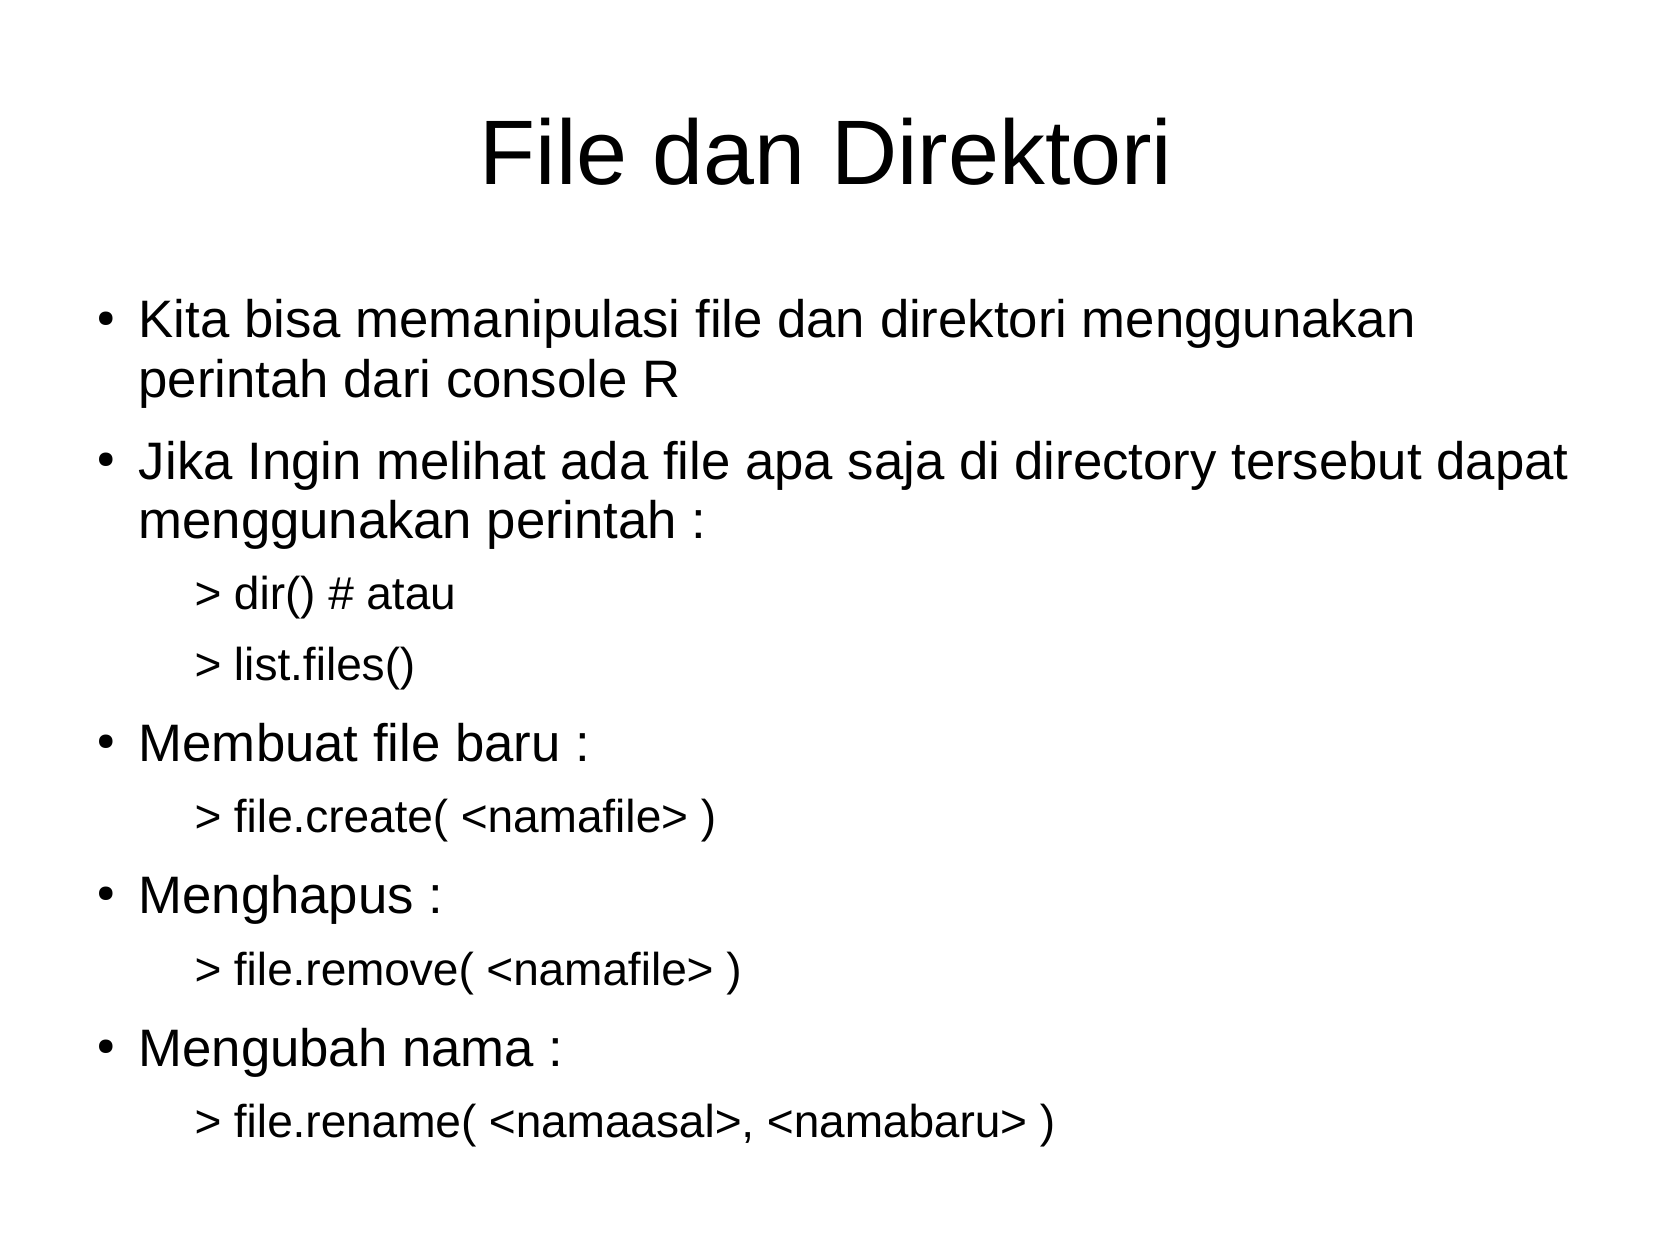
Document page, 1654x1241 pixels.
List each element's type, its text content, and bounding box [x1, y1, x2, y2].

title File dan Direktori [82, 49, 1571, 257]
list Kita bisa memanipulasi file dan direktori menggunakan perintah dari console R Jika Ingin melihat ada file apa saja di directory tersebut dapat menggunakan perintah : > dir() # atau > list.files() Membuat file baru : > file.create( <namafile> ) Menghapus : > file.remove( <namafile> ) Mengubah nama : > file.rename( <namaasal>, <namabaru> ) [82, 290, 1571, 1156]
